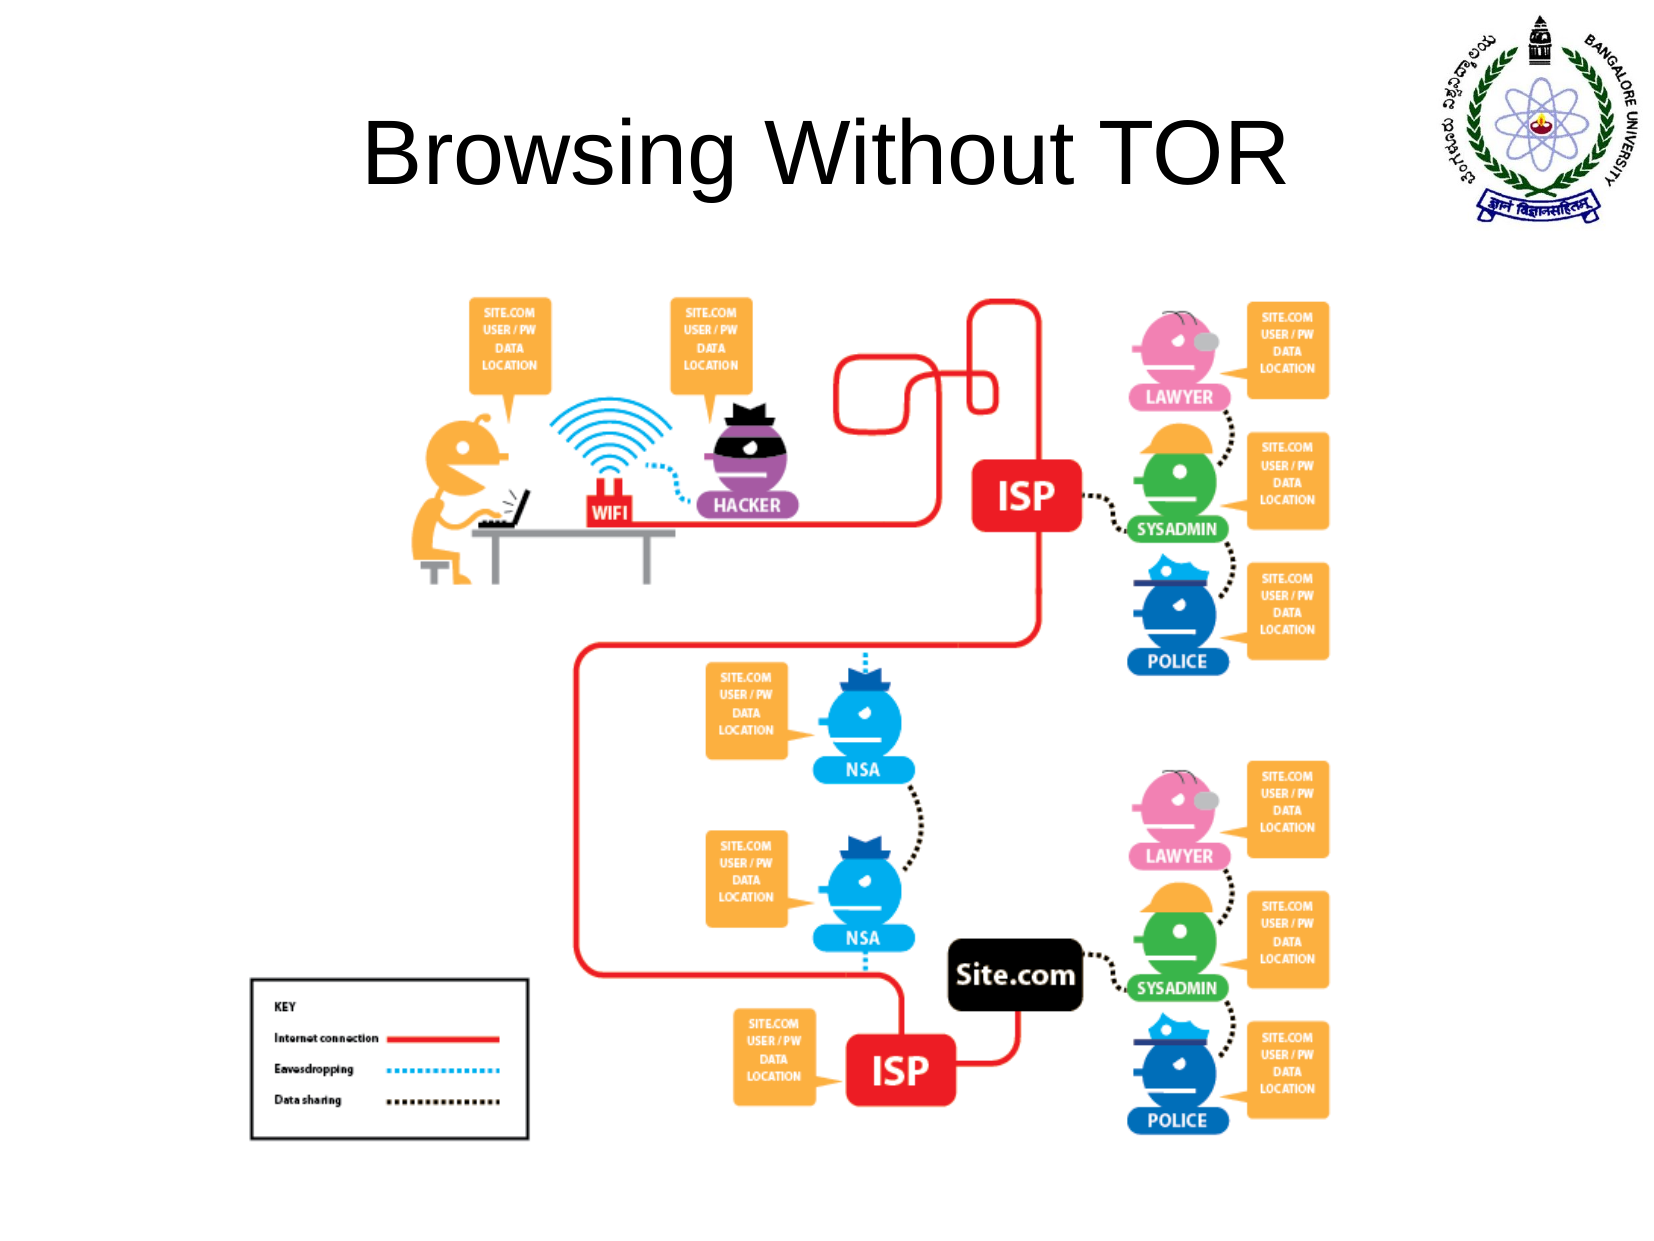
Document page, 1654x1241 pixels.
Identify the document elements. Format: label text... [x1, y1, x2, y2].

picture [198, 234, 1399, 1180]
title Browsing Without TOR [82, 49, 1571, 257]
picture [1425, 5, 1654, 231]
